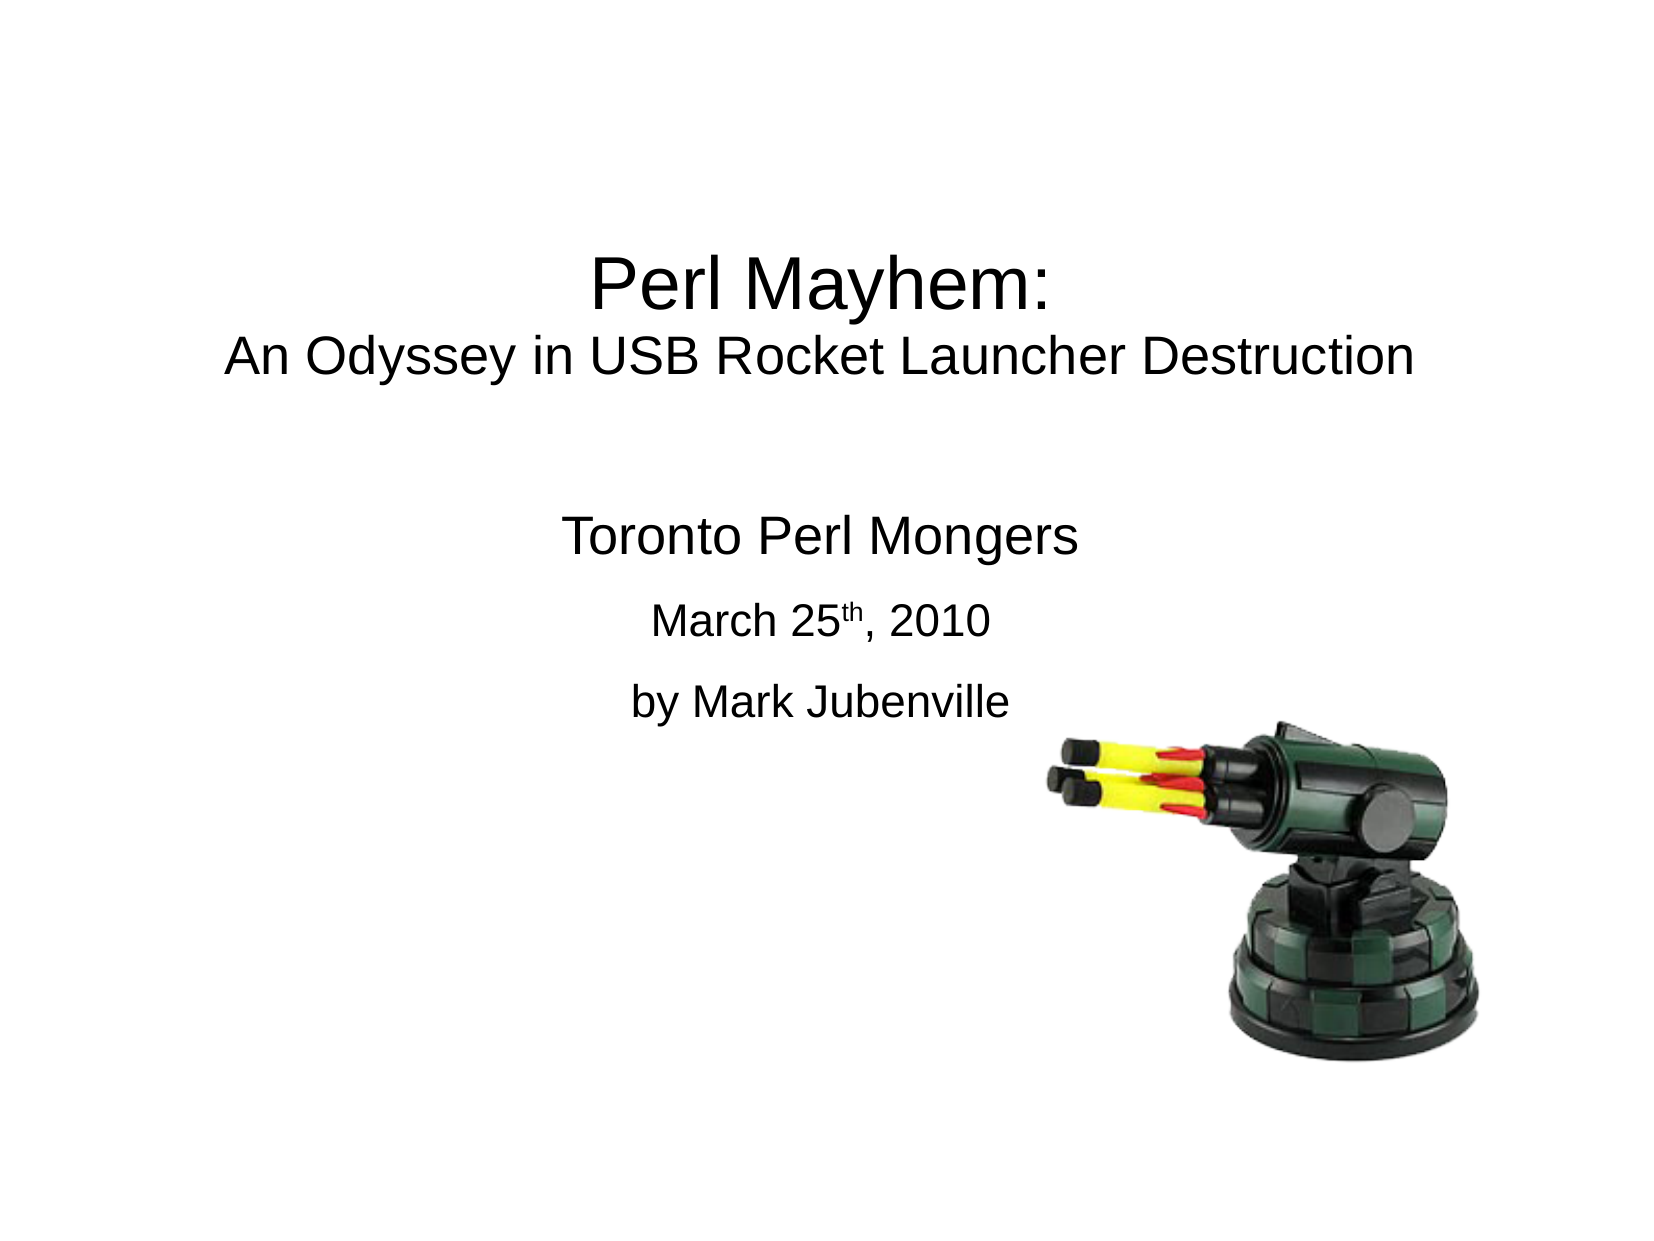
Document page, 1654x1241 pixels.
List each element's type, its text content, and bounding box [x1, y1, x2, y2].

list Perl Mayhem: An Odyssey in USB Rocket Launcher Destruction Toronto Perl Mongers March 25th, 2010 by Mark Jubenville [76, 241, 1565, 886]
picture [1033, 663, 1492, 1123]
